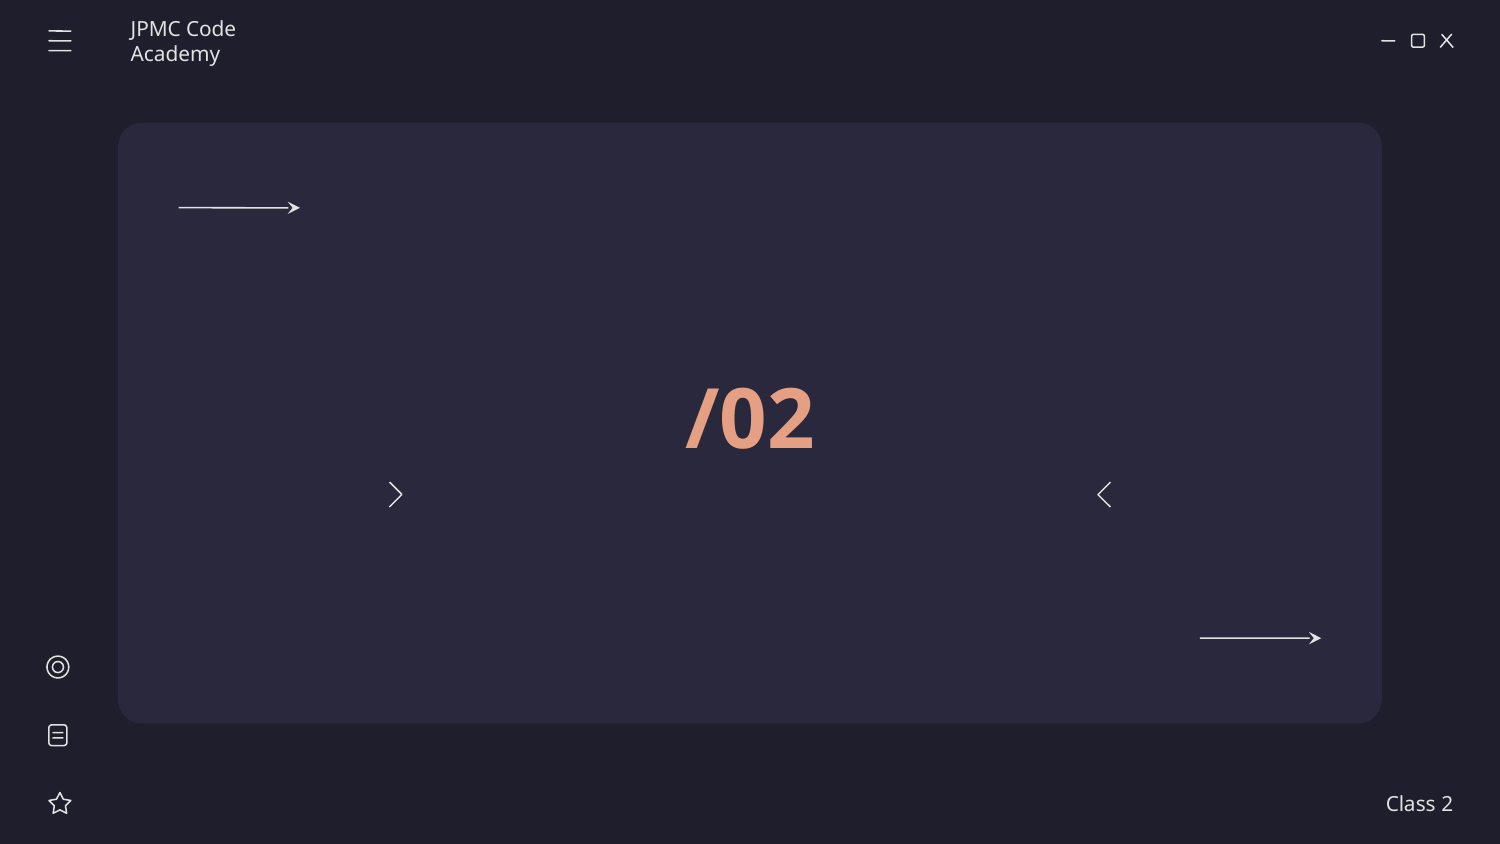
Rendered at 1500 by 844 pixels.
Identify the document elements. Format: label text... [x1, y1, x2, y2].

title /02 [294, 308, 1206, 522]
subtitle Class 2 [1278, 780, 1453, 826]
subtitle JPMC Code Academy [130, 18, 306, 64]
